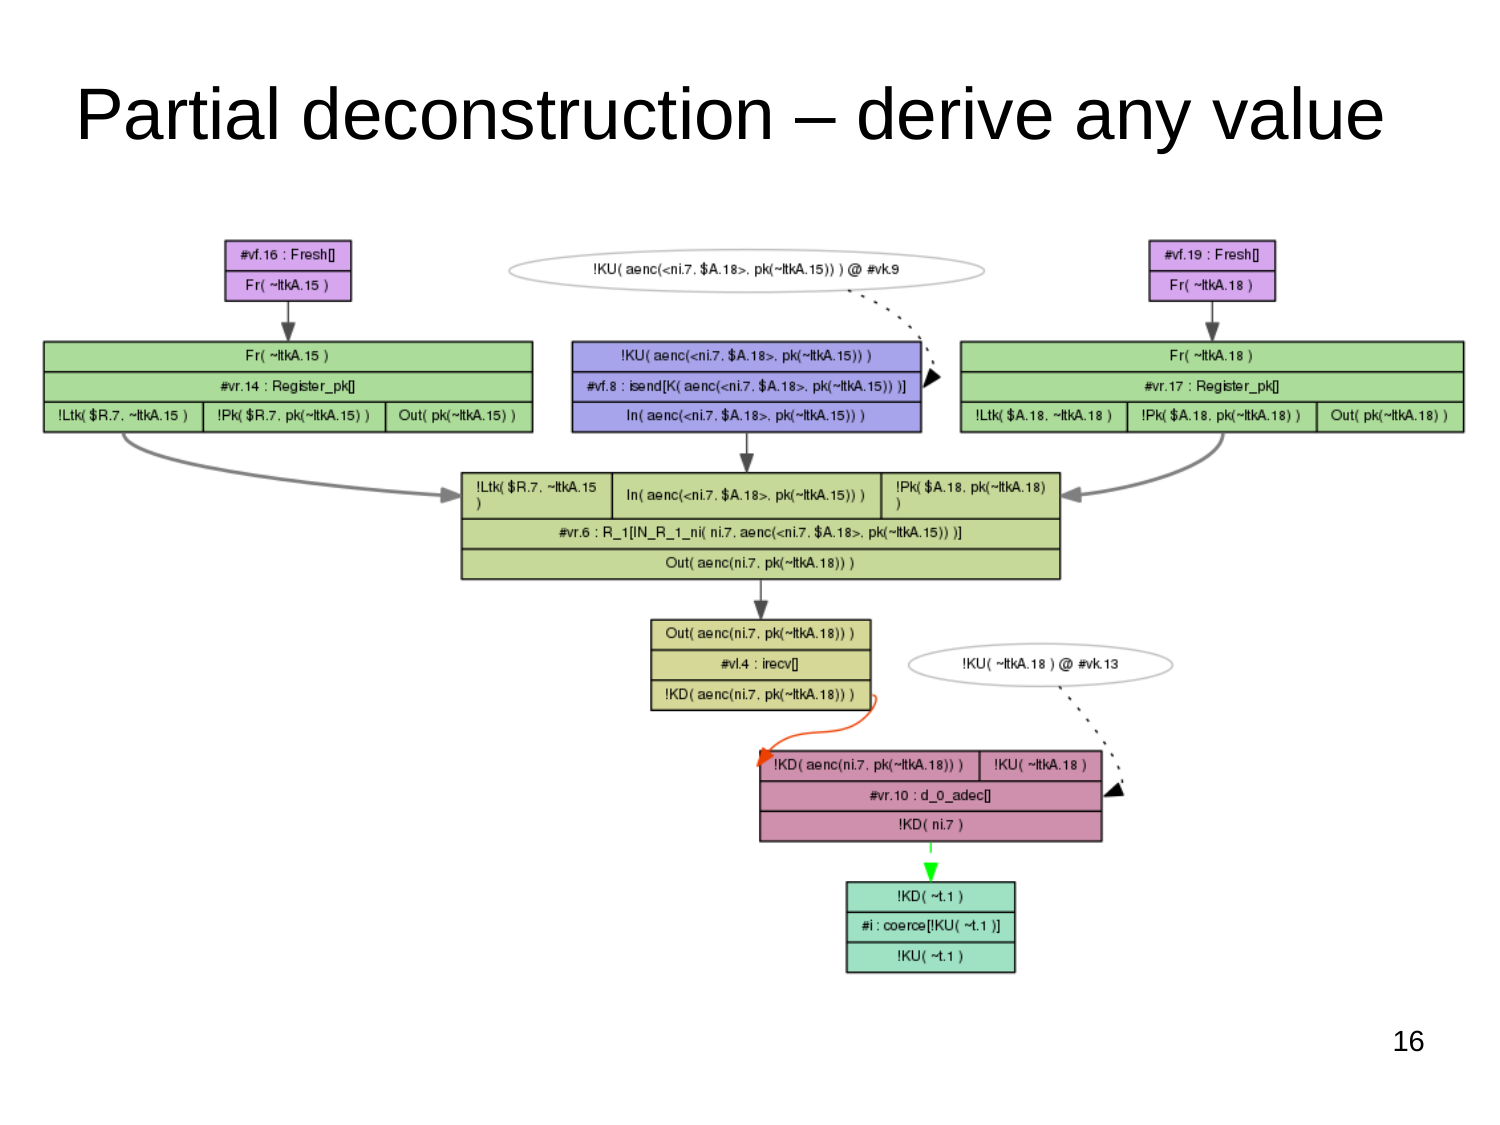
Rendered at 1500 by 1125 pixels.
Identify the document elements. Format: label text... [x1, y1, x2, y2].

title Partial deconstruction – derive any value [75, 44, 1425, 185]
picture [37, 233, 1471, 981]
